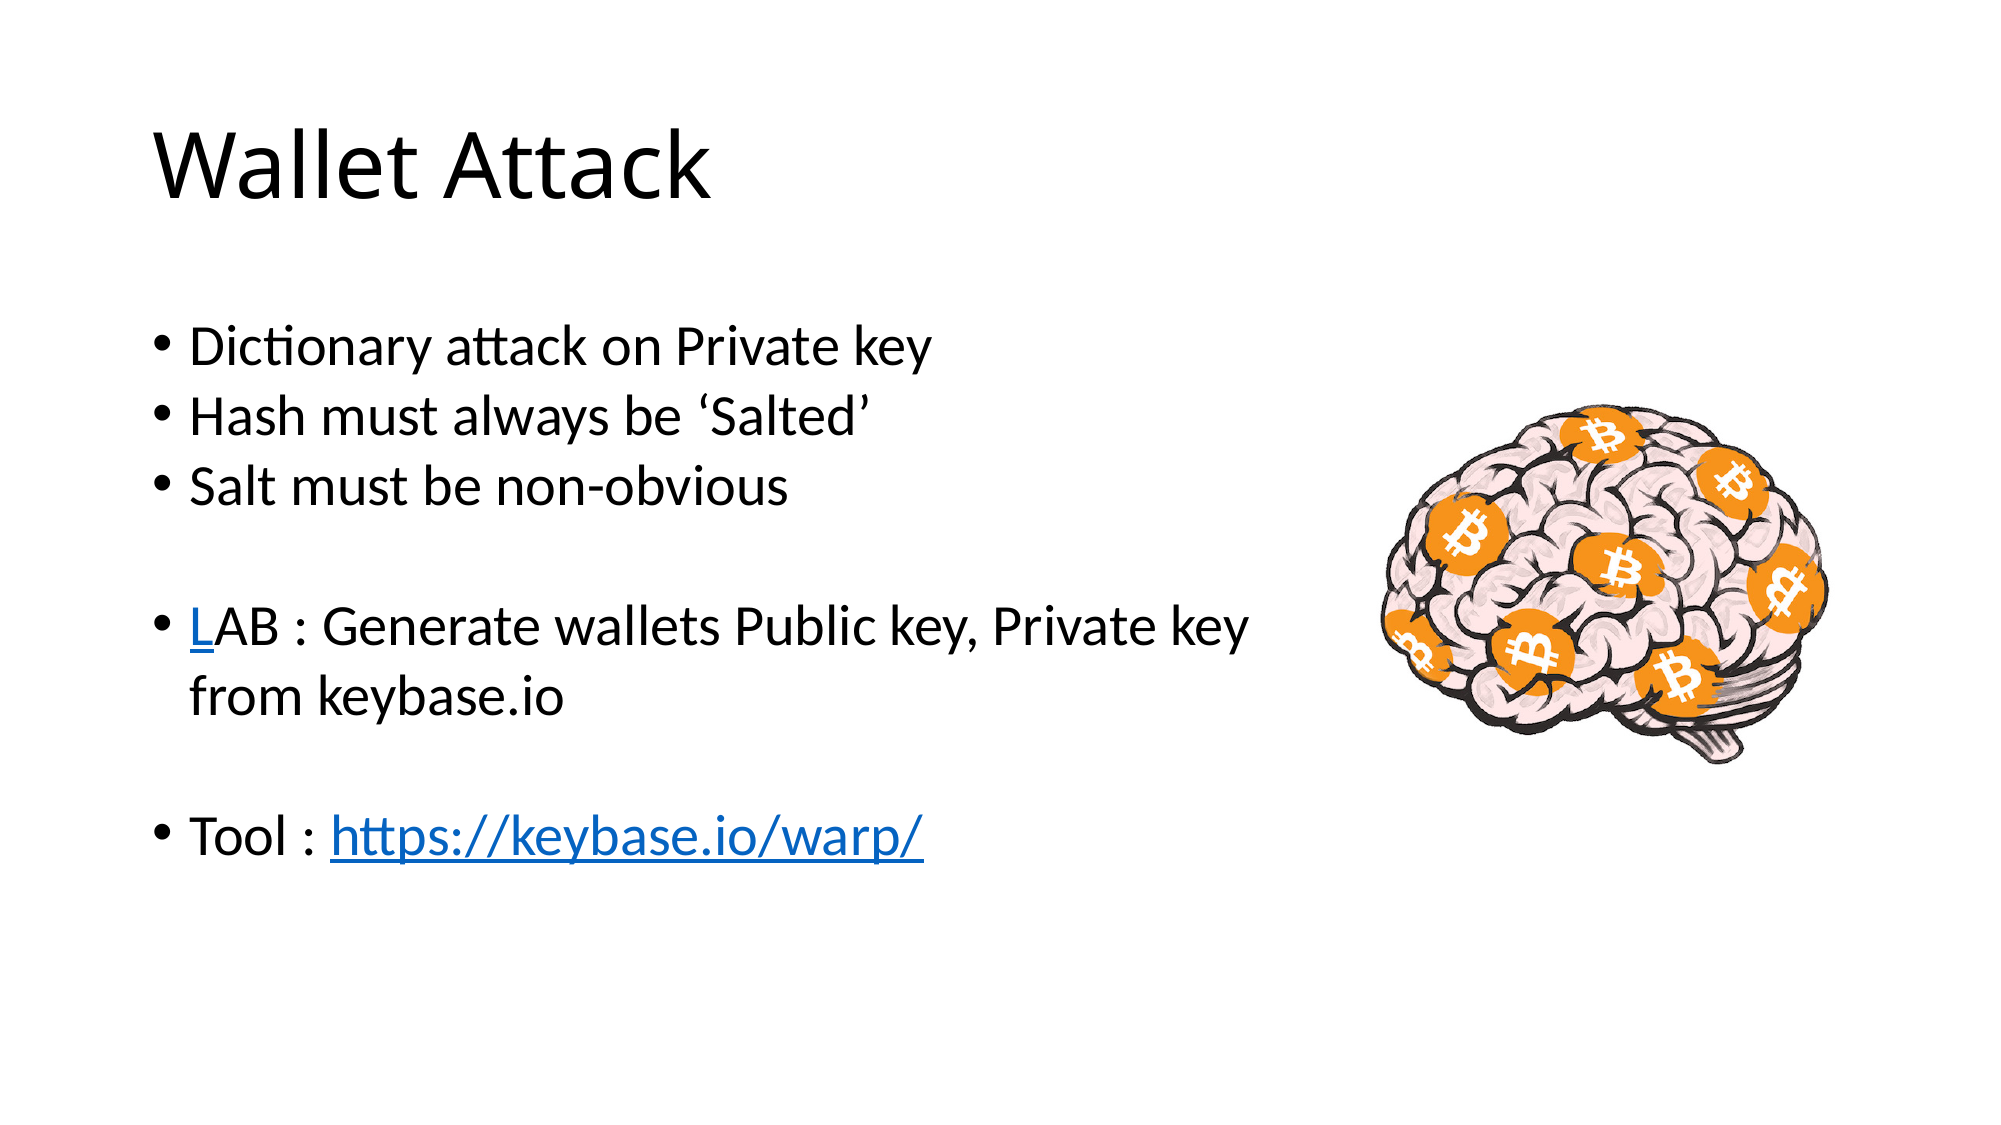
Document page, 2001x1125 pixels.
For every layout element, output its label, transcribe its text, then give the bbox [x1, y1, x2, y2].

list Dictionary attack on Private key Hash must always be ‘Salted’ Salt must be non-obvious LAB : Generate wallets Public key, Private key from keybase.io Tool : https://keybase.io/warp/ [137, 299, 1360, 1014]
picture [1326, 395, 1883, 770]
title Wallet Attack [137, 59, 1863, 278]
